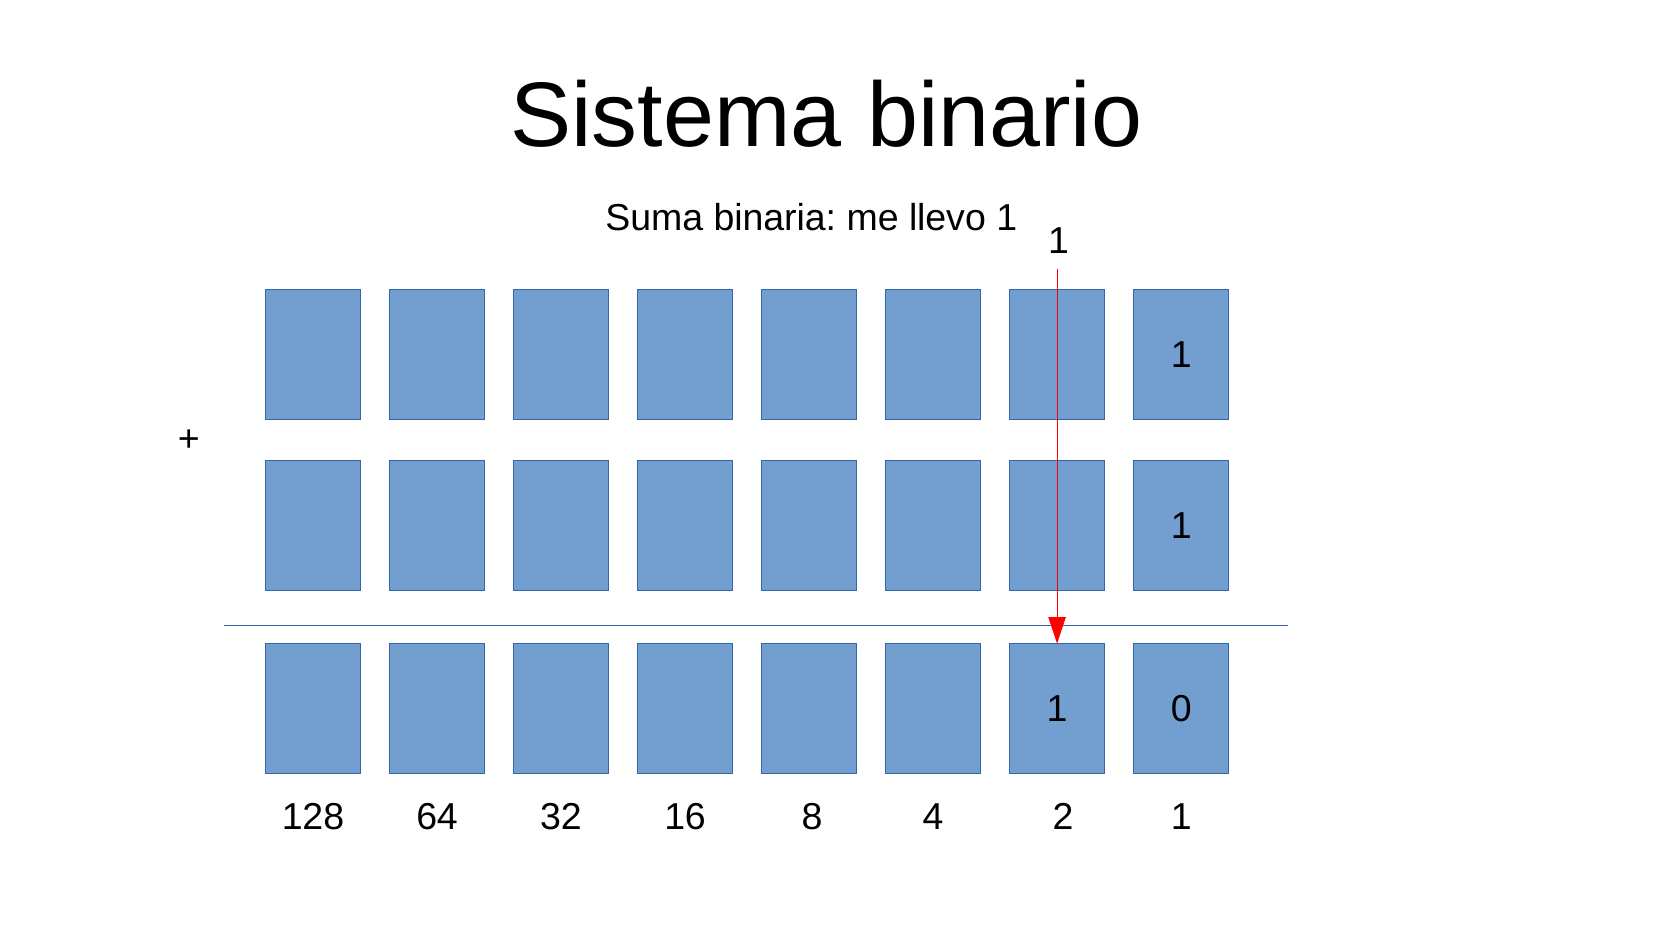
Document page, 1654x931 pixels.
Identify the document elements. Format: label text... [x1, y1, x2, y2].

text_box [1058, 460, 1105, 591]
text_box 0 [1133, 643, 1229, 774]
text_box [637, 643, 733, 774]
text_box 2 [1027, 787, 1099, 845]
text_box 16 [637, 787, 733, 845]
text_box [1058, 289, 1105, 420]
text_box [637, 460, 733, 591]
text_box [1009, 289, 1057, 420]
text_box 1 [1009, 643, 1105, 774]
text_box [885, 289, 981, 420]
text_box [265, 643, 361, 774]
text_box [761, 643, 857, 774]
text_box [885, 460, 981, 591]
text_box 1 [1133, 289, 1229, 420]
text_box [1009, 460, 1057, 591]
text_box [513, 289, 609, 420]
text_box [265, 460, 361, 591]
text_box 1 [1133, 460, 1229, 591]
text_box 64 [389, 787, 485, 845]
text_box [513, 643, 609, 774]
text_box 8 [767, 787, 857, 845]
text_box [761, 460, 857, 591]
text_box [513, 460, 609, 591]
text_box + [135, 409, 243, 467]
text_box [389, 643, 485, 774]
text_box [265, 289, 361, 420]
text_box [885, 643, 981, 774]
text_box [389, 289, 485, 420]
text_box Suma binaria: me llevo 1 [590, 188, 1123, 246]
text_box 4 [897, 787, 969, 845]
text_box 32 [507, 787, 615, 845]
text_box [761, 289, 857, 420]
text_box 1 [1145, 787, 1217, 845]
text_box 1 [1033, 246, 1105, 270]
text_box [389, 460, 485, 591]
title Sistema binario [82, 37, 1571, 193]
text_box [637, 289, 733, 420]
text_box 128 [259, 787, 367, 845]
